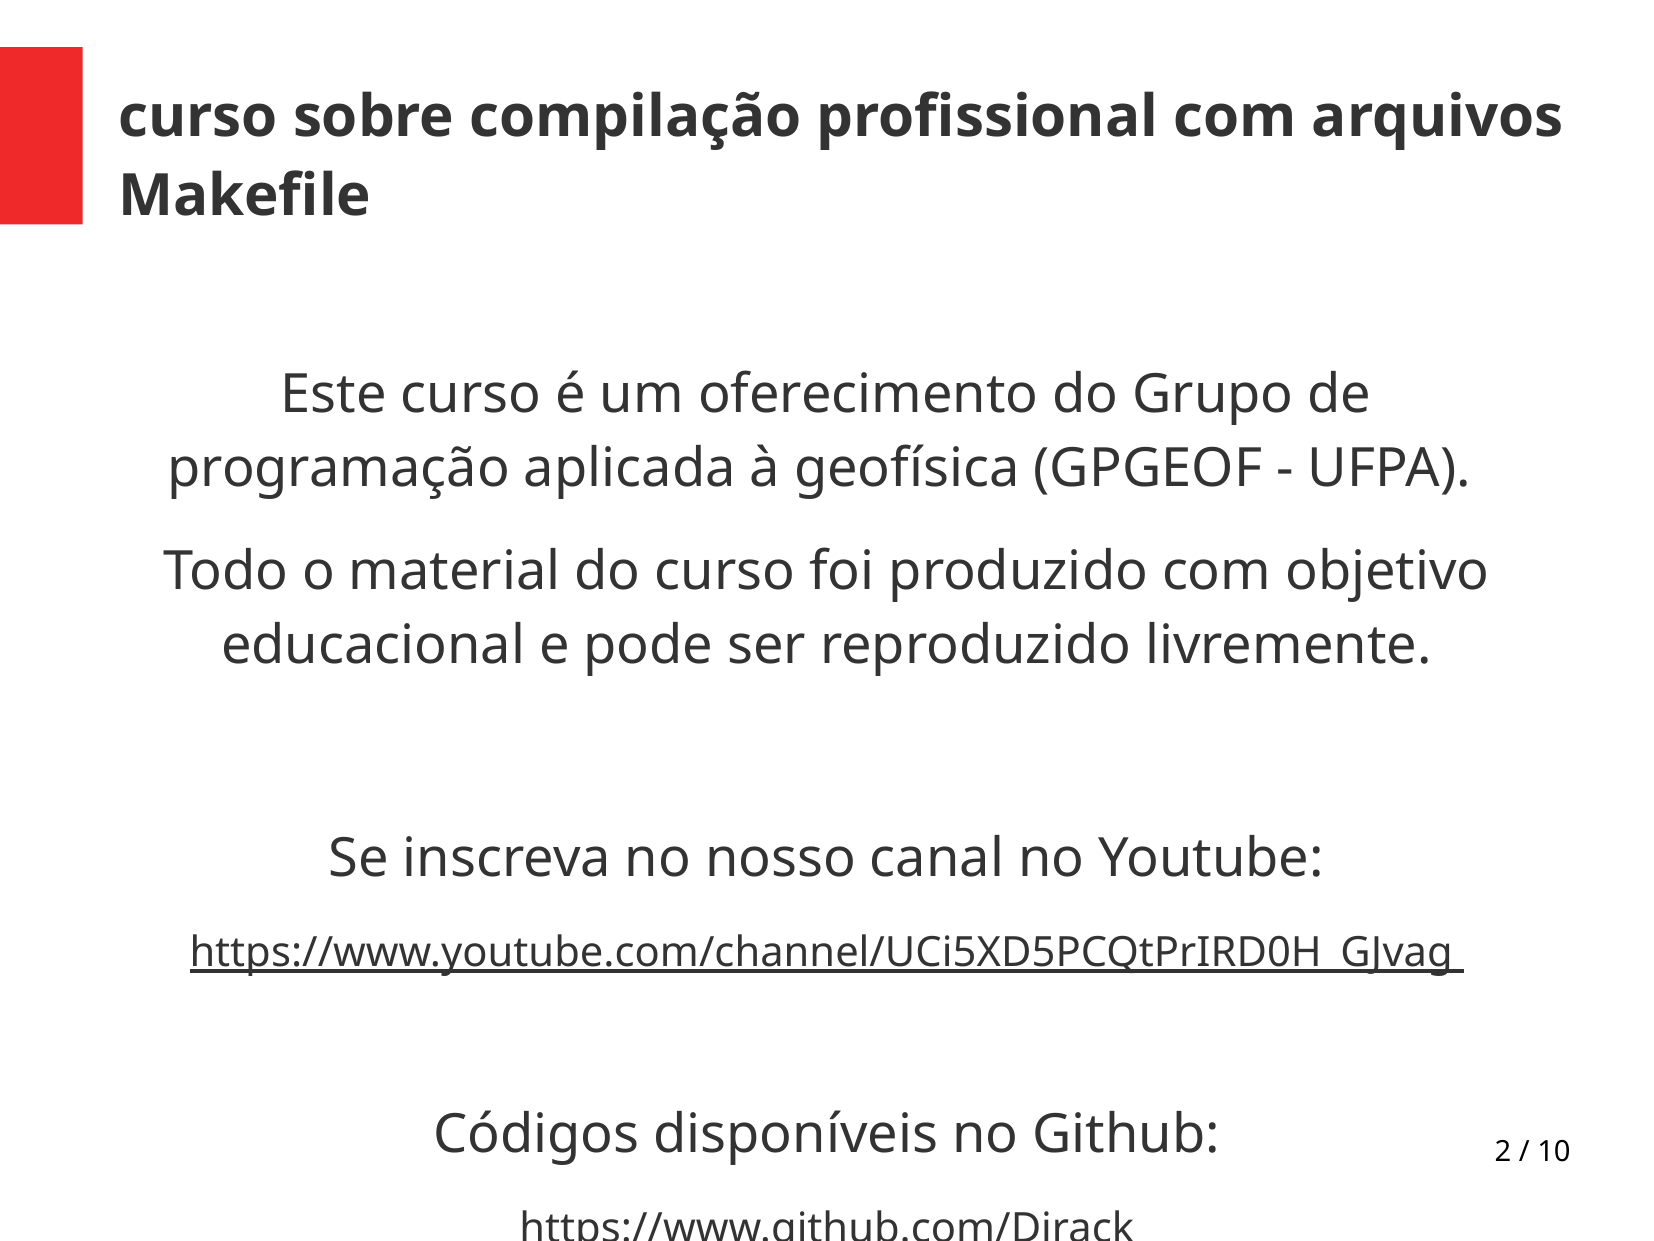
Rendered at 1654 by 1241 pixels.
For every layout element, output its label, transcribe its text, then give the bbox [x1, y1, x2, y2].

list Este curso é um oferecimento do Grupo de programação aplicada à geofísica (GPGEOF - UFPA). Todo o material do curso foi produzido com objetivo educacional e pode ser reproduzido livremente. Se inscreva no nosso canal no Youtube: https://www.youtube.com/channel/UCi5XD5PCQtPrIRD0H_GJvag Códigos disponíveis no Github: https://www.github.com/Dirack Prof.: Rodolfo André Cardoso Neves (Dirack) [118, 354, 1536, 1074]
title curso sobre compilação profissional com arquivos Makefile [118, 49, 1571, 257]
